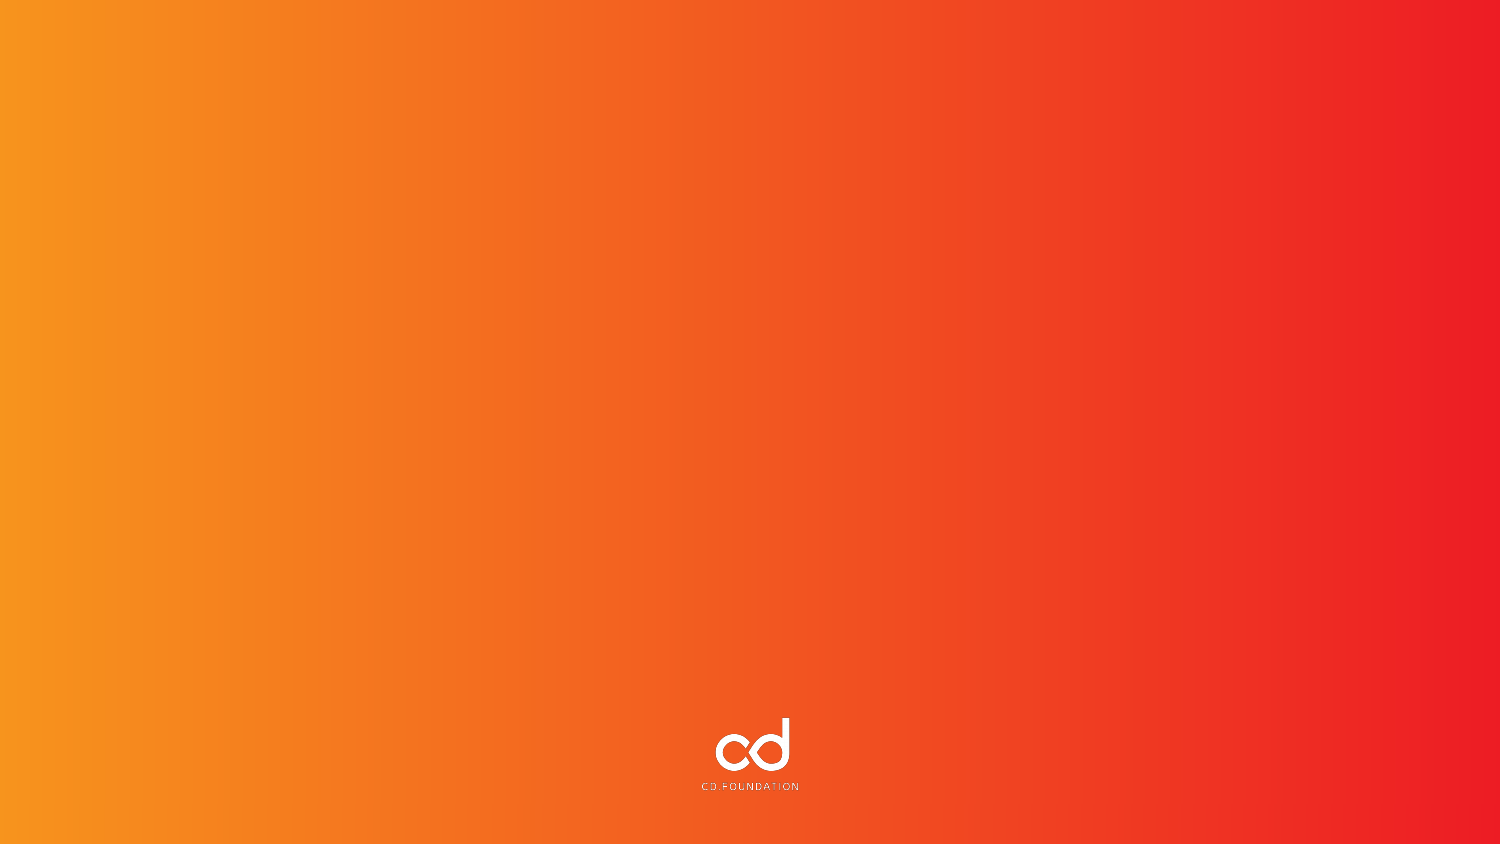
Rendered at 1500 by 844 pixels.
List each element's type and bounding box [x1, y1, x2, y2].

picture [701, 717, 799, 791]
